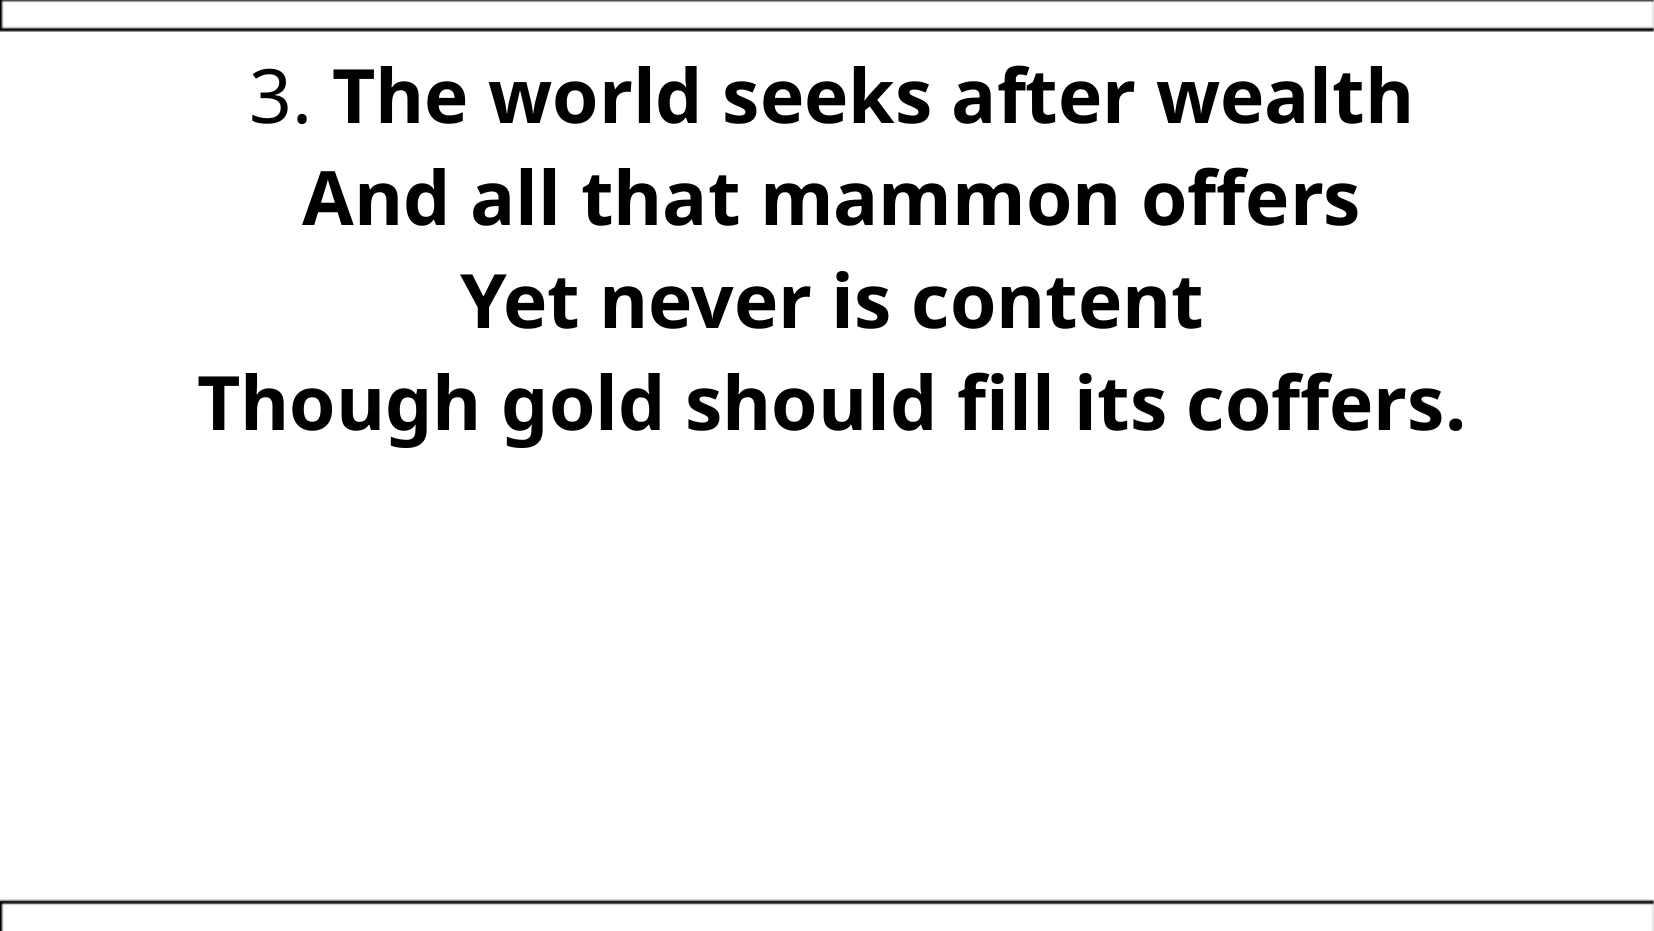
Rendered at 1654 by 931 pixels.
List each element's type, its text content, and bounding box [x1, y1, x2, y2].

text_box 3. The world seeks after wealth And all that mammon offers Yet never is content Though gold should fill its coffers. [90, 35, 1576, 451]
picture [0, 0, 1654, 931]
